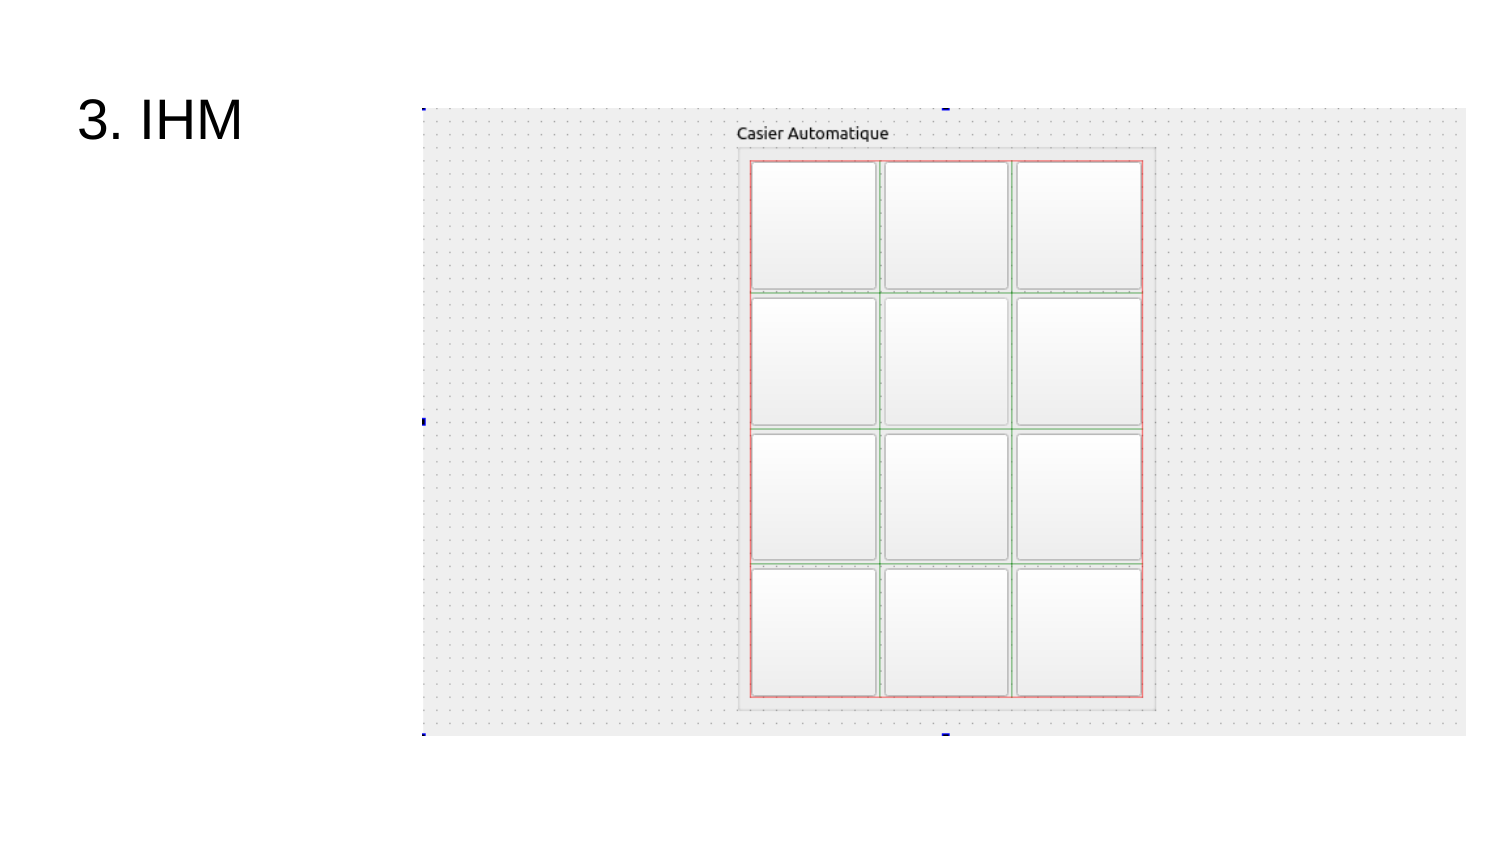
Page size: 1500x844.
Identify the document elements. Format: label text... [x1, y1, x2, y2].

title IHM [51, 72, 1449, 167]
picture [422, 108, 1466, 736]
